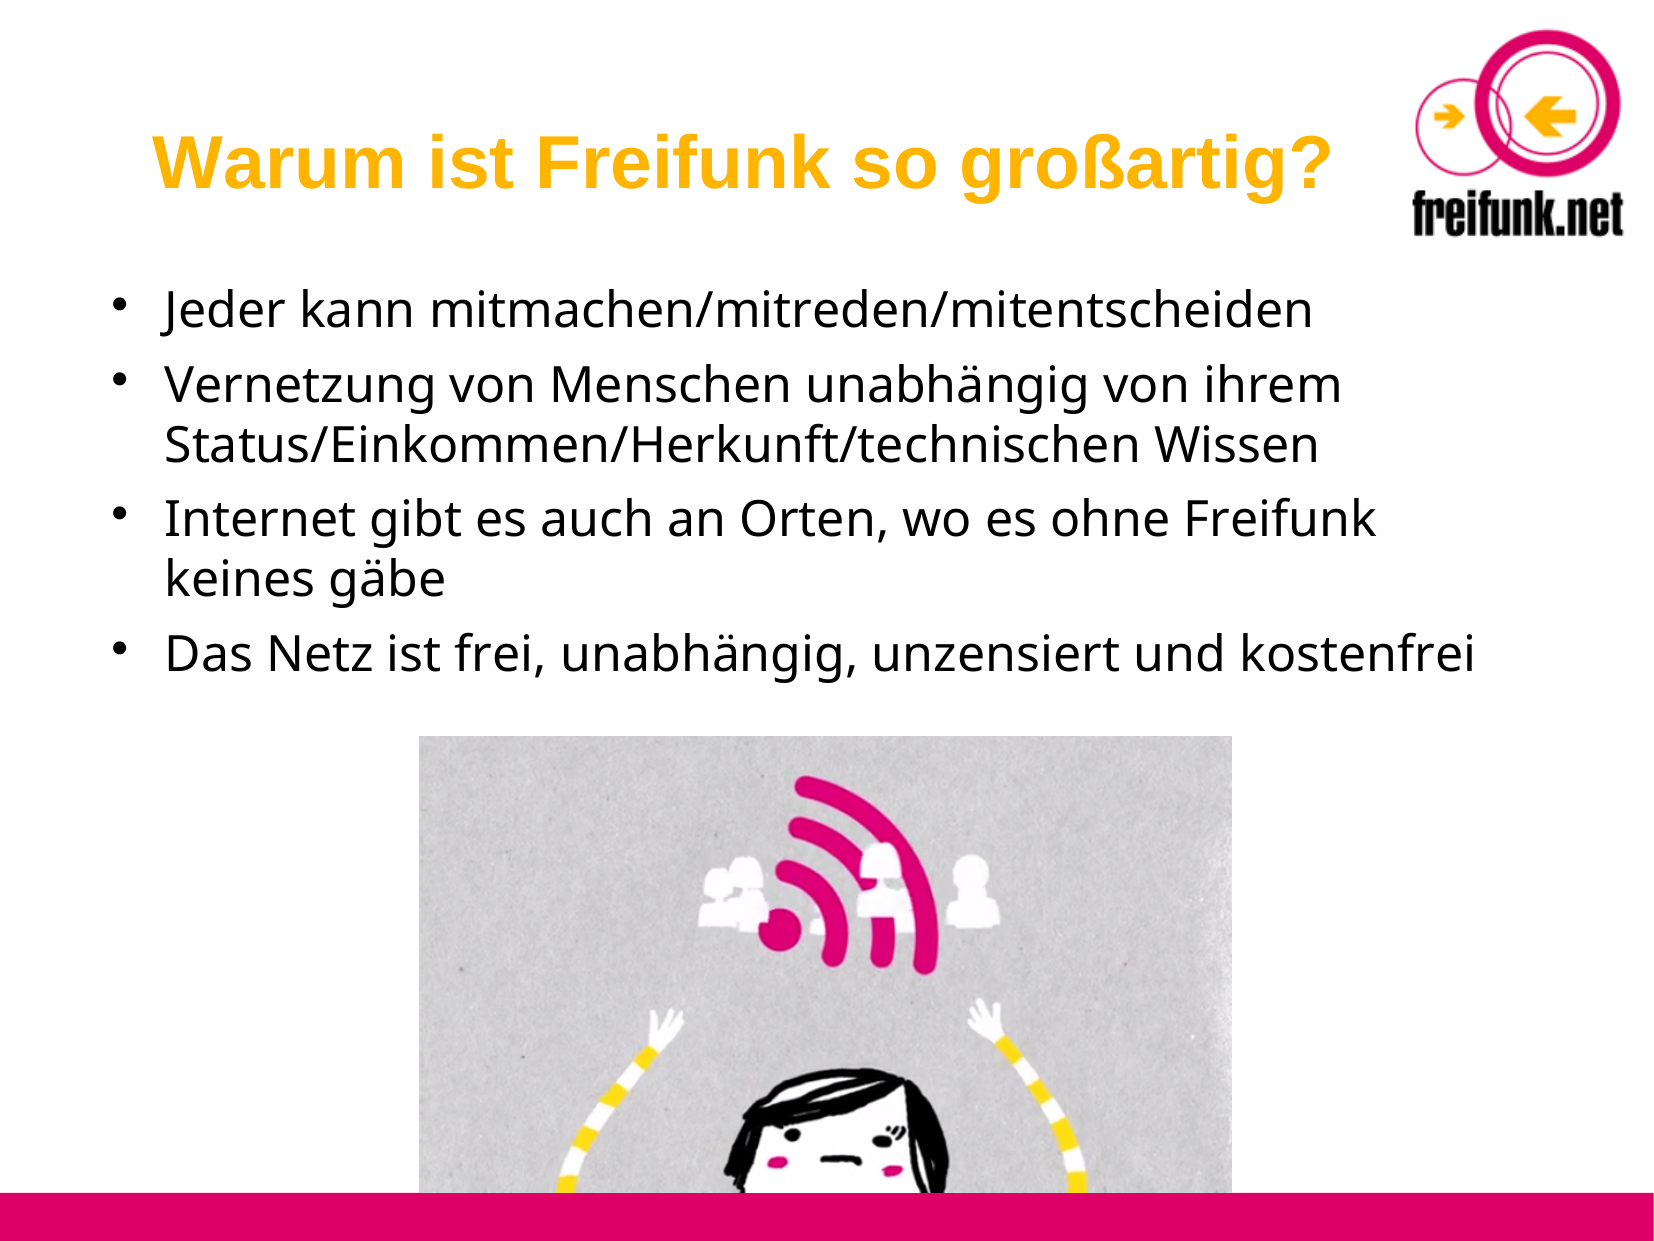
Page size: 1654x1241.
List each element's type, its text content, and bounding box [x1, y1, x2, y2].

picture [419, 736, 1232, 1193]
picture [1380, 0, 1654, 266]
list Jeder kann mitmachen/mitreden/mitentscheiden Vernetzung von Menschen unabhängig von ihrem Status/Einkommen/Herkunft/technischen Wissen Internet gibt es auch an Orten, wo es ohne Freifunk keines gäbe Das Netz ist frei, unabhängig, unzensiert und kostenfrei [94, 277, 1654, 1176]
title Warum ist Freifunk so großartig? [82, 53, 1406, 260]
